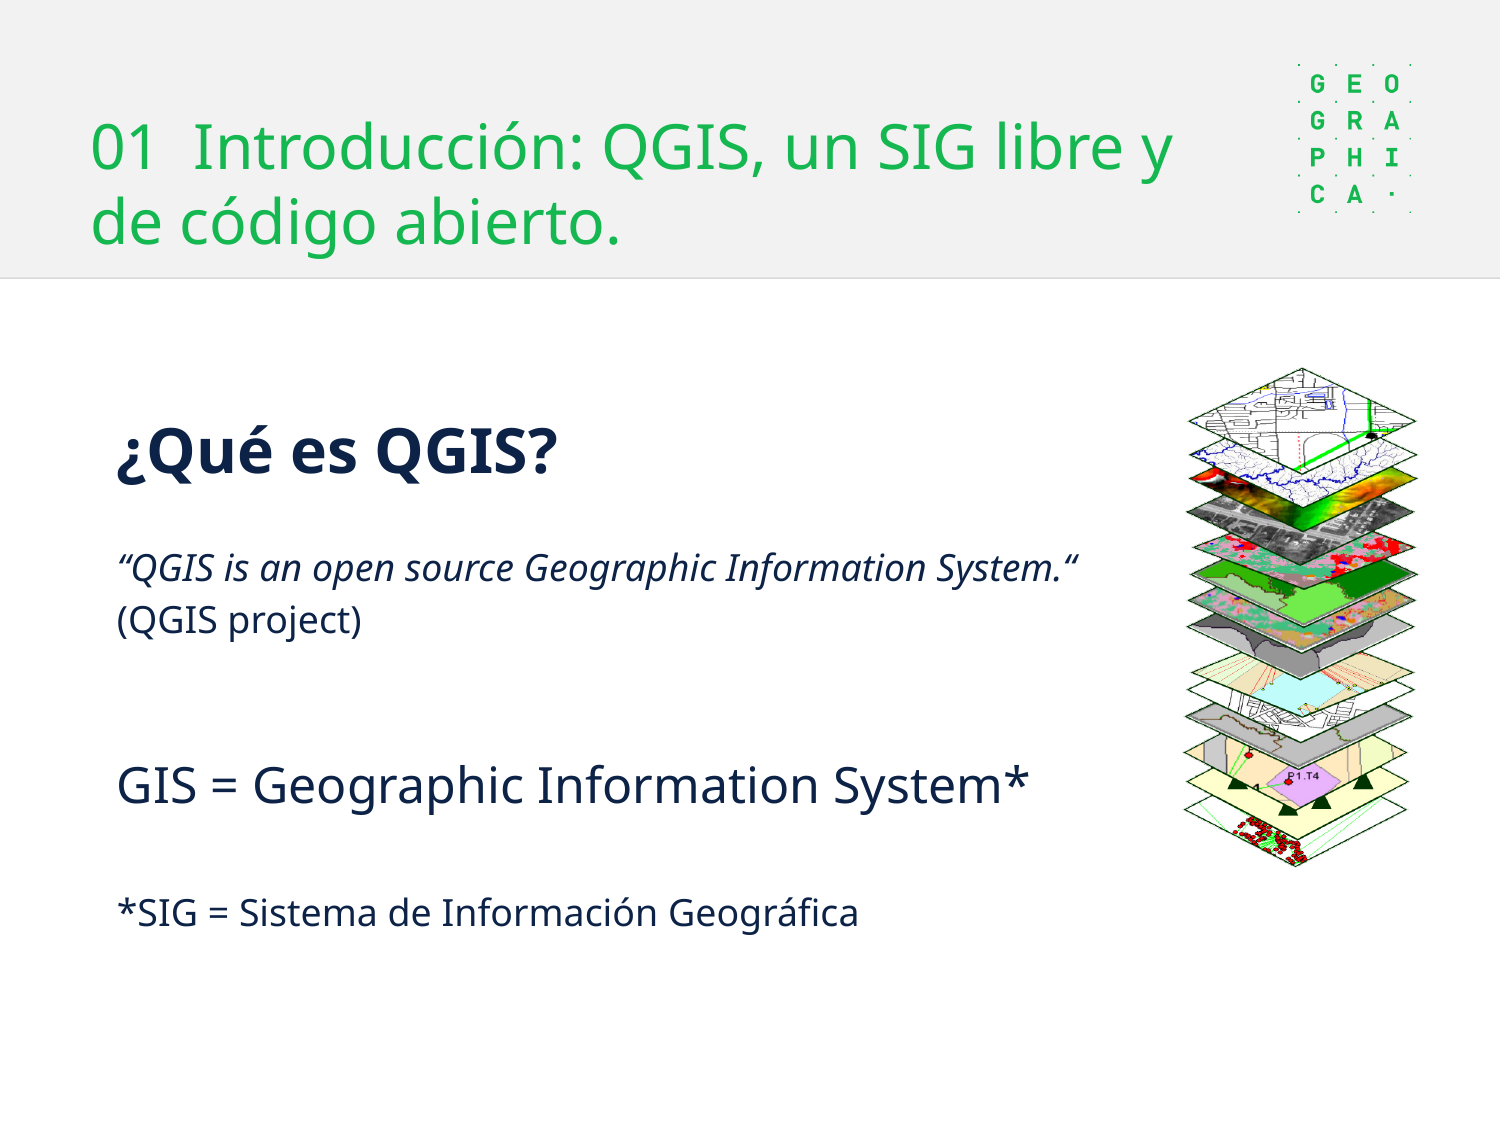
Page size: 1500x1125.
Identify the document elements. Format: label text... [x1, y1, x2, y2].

list ¿Qué es QGIS? “QGIS is an open source Geographic Information System.“ (QGIS project) GIS = Geographic Information System* *SIG = Sistema de Información Geográfica [101, 198, 1146, 277]
list ¿Qué es QGIS? “QGIS is an open source Geographic Information System.“ (QGIS project) GIS = Geographic Information System* *SIG = Sistema de Información Geográfica [101, 279, 1146, 852]
picture [1298, 64, 1411, 213]
title 01 Introducción: QGIS, un SIG libre y de código abierto. [75, 92, 1238, 277]
picture [1181, 366, 1420, 868]
